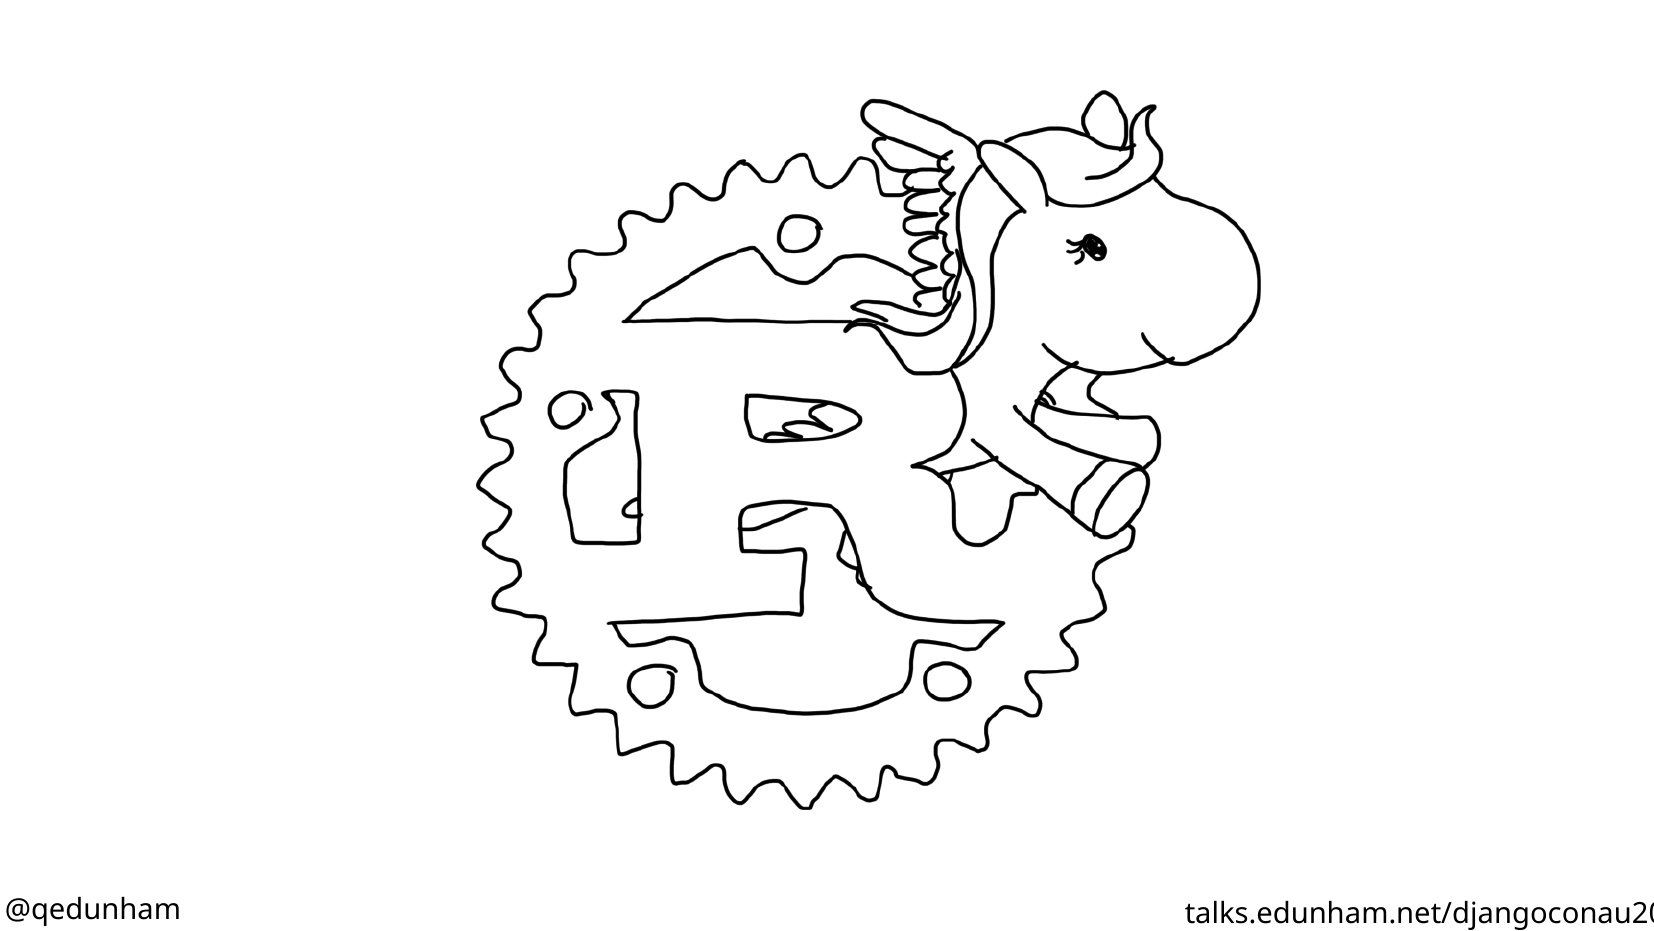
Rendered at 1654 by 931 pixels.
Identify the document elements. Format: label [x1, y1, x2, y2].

picture [475, 90, 1261, 811]
